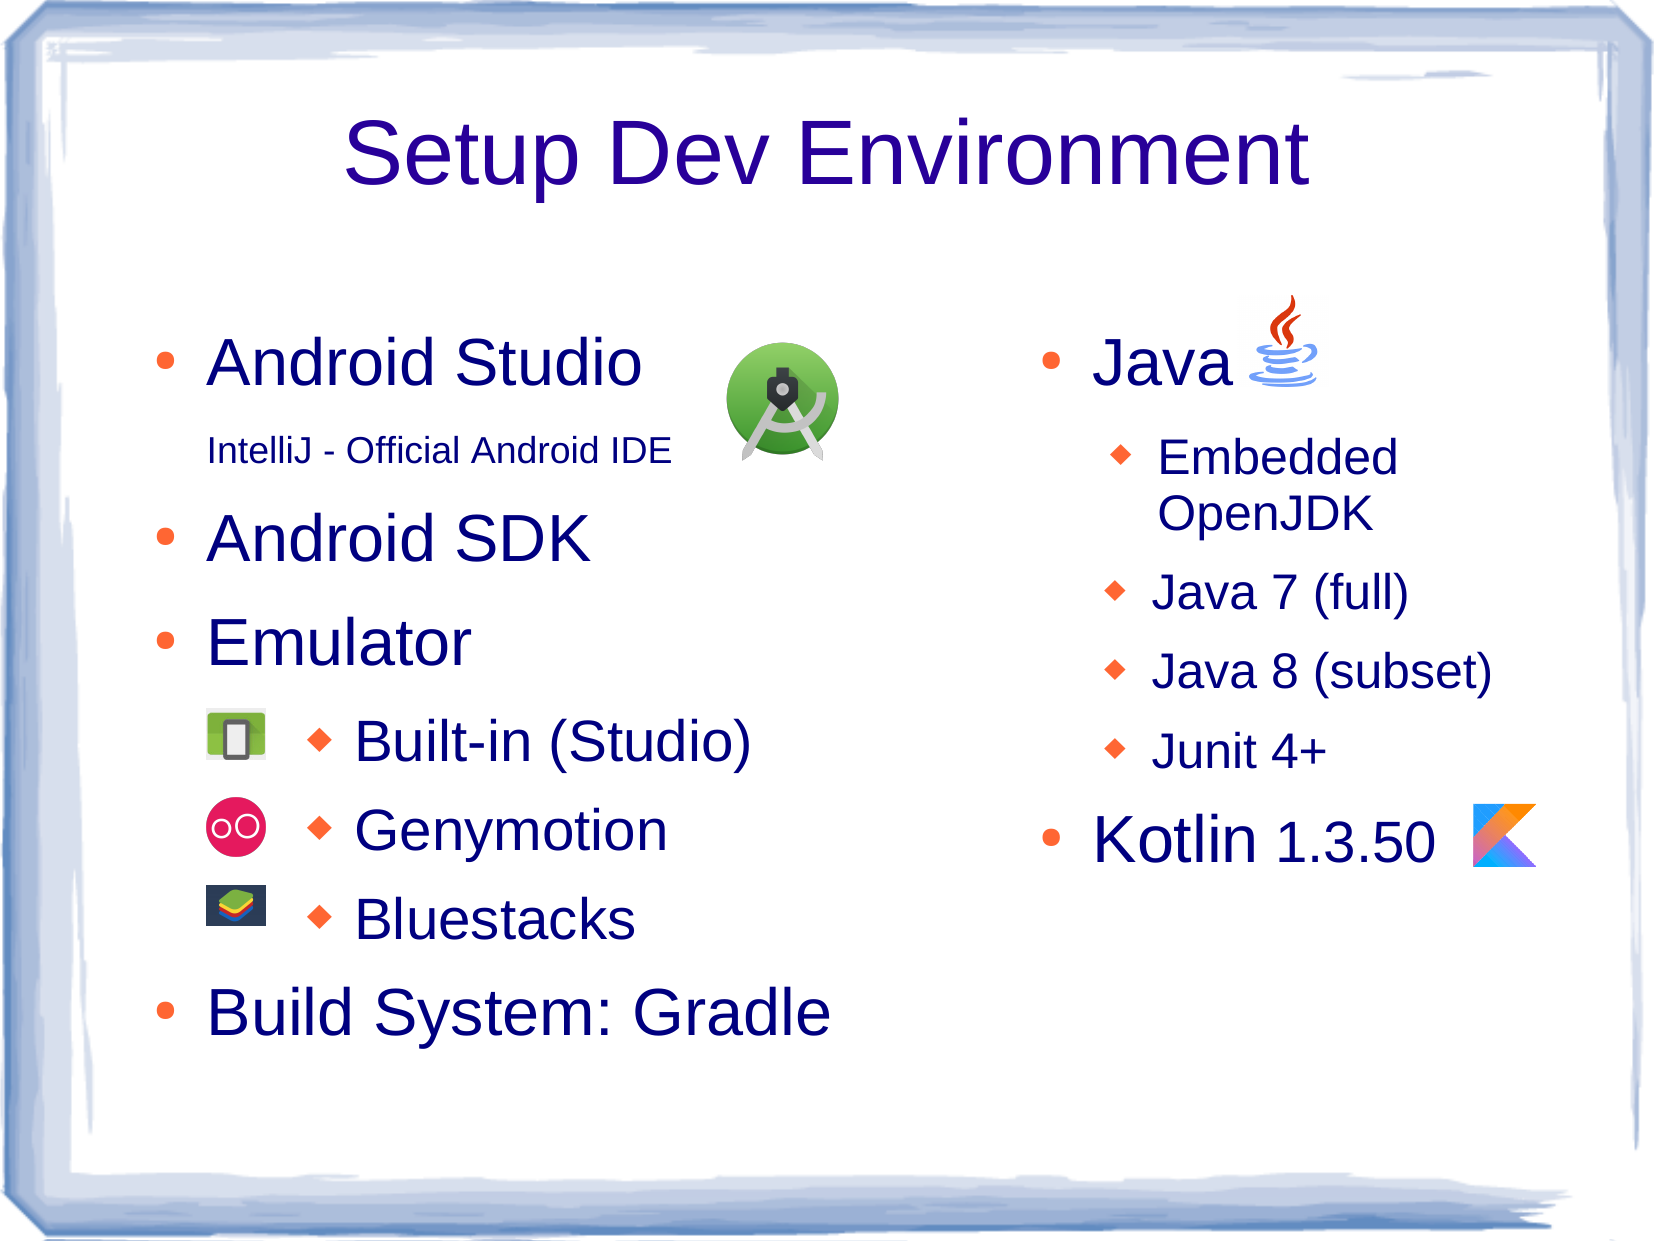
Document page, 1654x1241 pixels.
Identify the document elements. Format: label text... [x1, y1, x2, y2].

picture [0, 0, 1654, 1241]
title Setup Dev Environment [82, 49, 1571, 257]
list Java Embedded OpenJDK Java 7 (full) Java 8 (subset) Junit 4+ Kotlin 1.3.50 [1003, 324, 1579, 1045]
list Android Studio IntelliJ - Official Android IDE Android SDK Emulator Built-in (Studio) Genymotion Bluestacks Build System: Gradle [118, 324, 1004, 1050]
